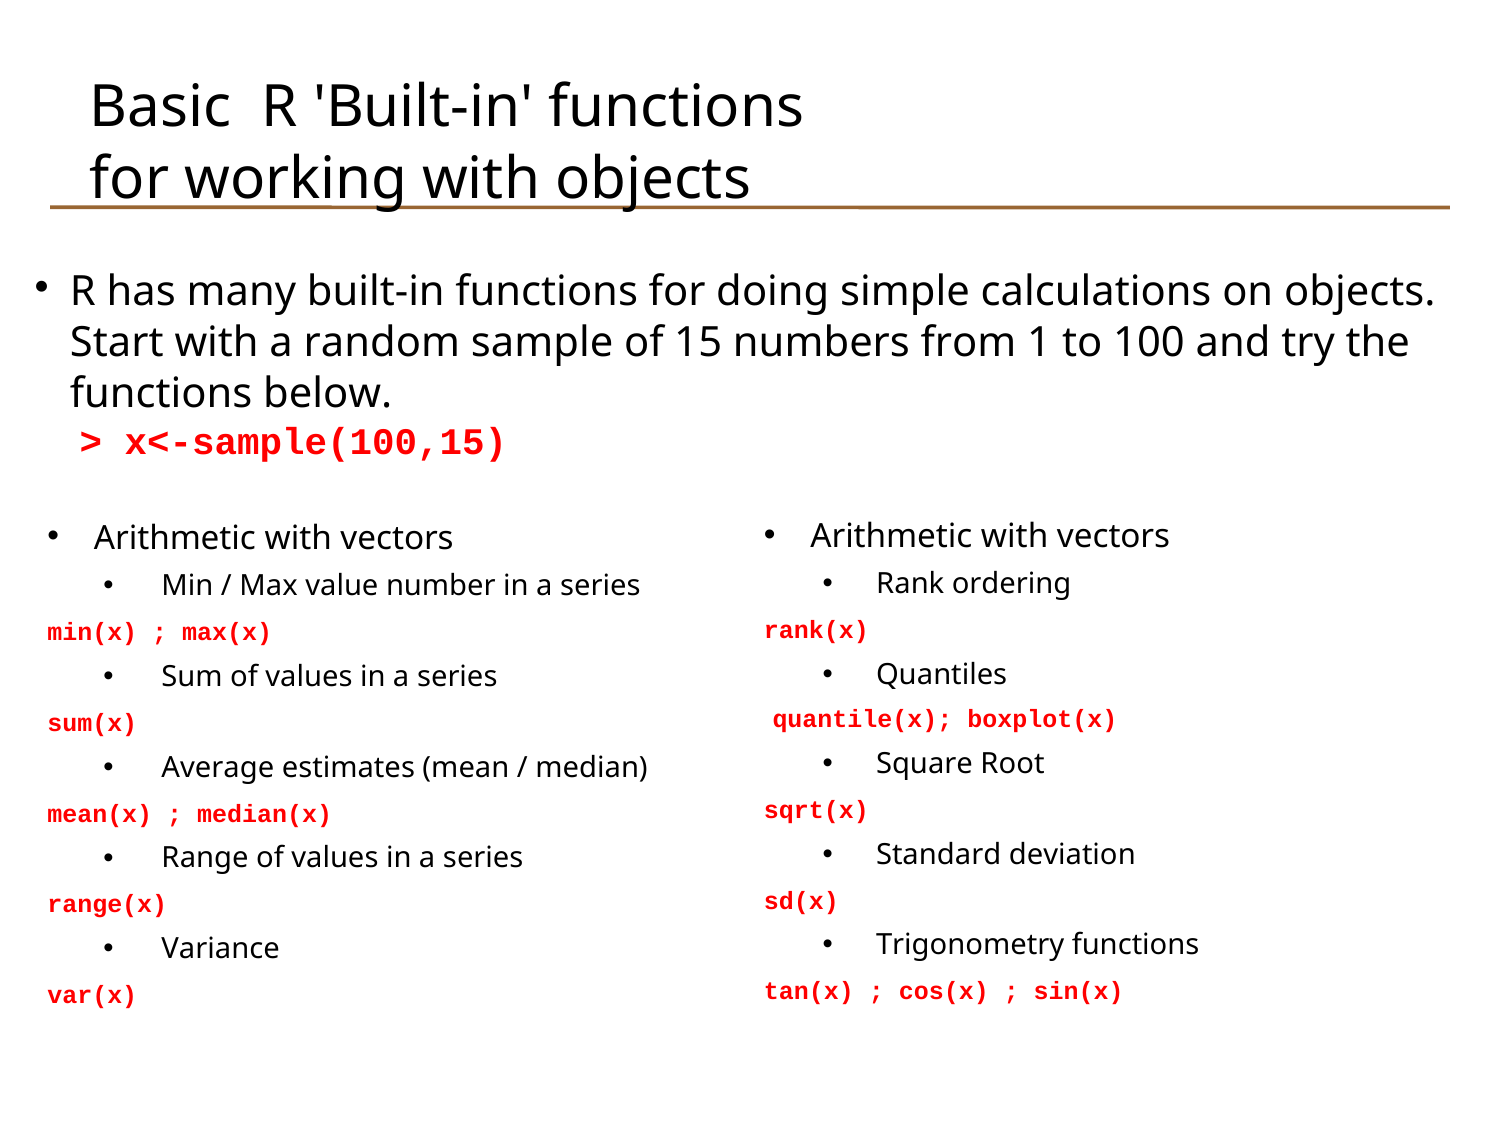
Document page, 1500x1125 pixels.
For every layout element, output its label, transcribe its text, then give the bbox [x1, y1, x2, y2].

list R has many built-in functions for doing simple calculations on objects. Start with a random sample of 15 numbers from 1 to 100 and try the functions below. > x<-sample(100,15) [34, 263, 1437, 501]
text_box Basic R 'Built-in' functions for working with objects [75, 44, 1425, 233]
text_box Arithmetic with vectors Rank ordering rank(x) Quantiles quantile(x); boxplot(x) Square Root sqrt(x) Standard deviation sd(x) Trigonometry functions tan(x) ; cos(x) ; sin(x) [763, 525, 1427, 1069]
text_box Arithmetic with vectors Min / Max value number in a series min(x) ; max(x) Sum of values in a series sum(x) Average estimates (mean / median)‏ mean(x) ; median(x) Range of values in a series range(x) Variance var(x) [47, 527, 710, 1105]
